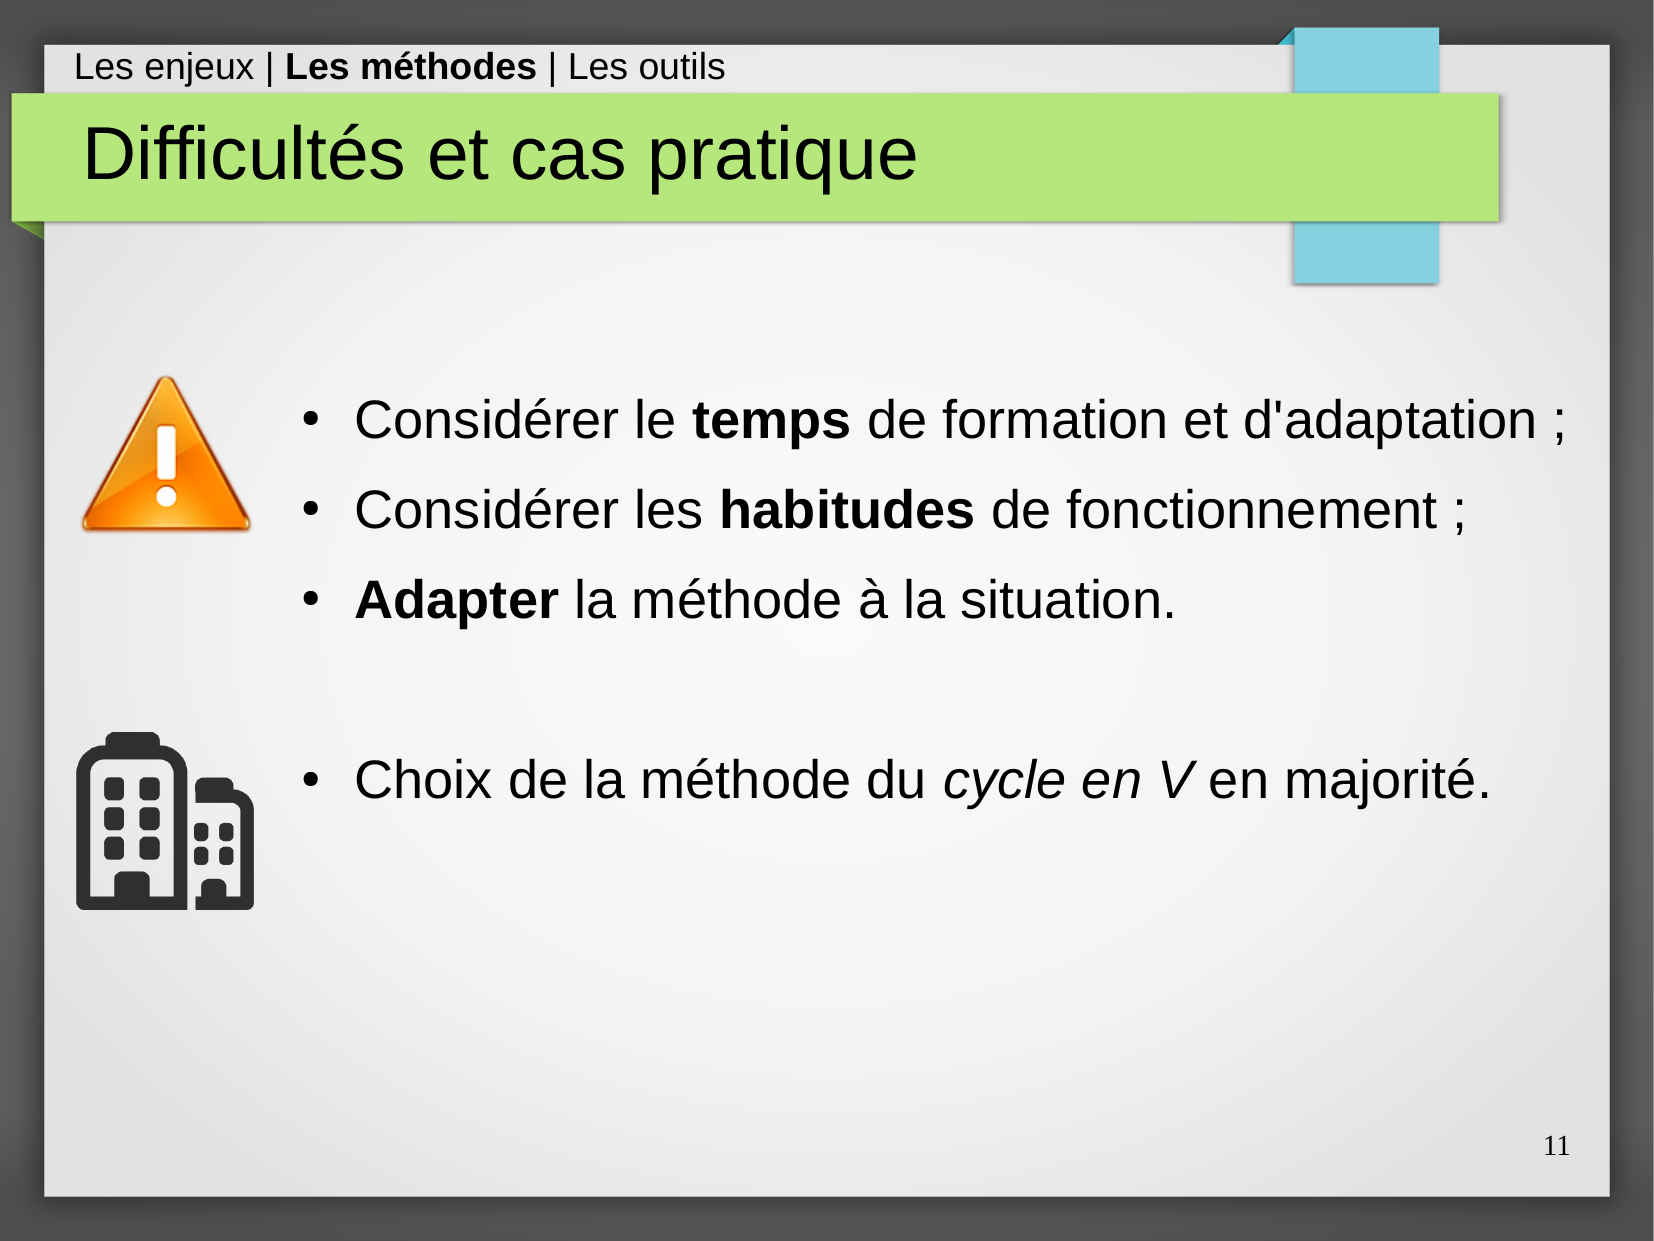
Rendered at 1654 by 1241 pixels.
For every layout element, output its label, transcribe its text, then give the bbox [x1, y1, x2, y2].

picture [0, 0, 1654, 1241]
text_box Les enjeux | Les méthodes | Les outils [59, 37, 815, 95]
title Difficultés et cas pratique [82, 94, 1264, 213]
list Considérer le temps de formation et d'adaptation ; Considérer les habitudes de fonctionnement ; Adapter la méthode à la situation. Choix de la méthode du cycle en V en majorité. [283, 389, 1654, 1015]
